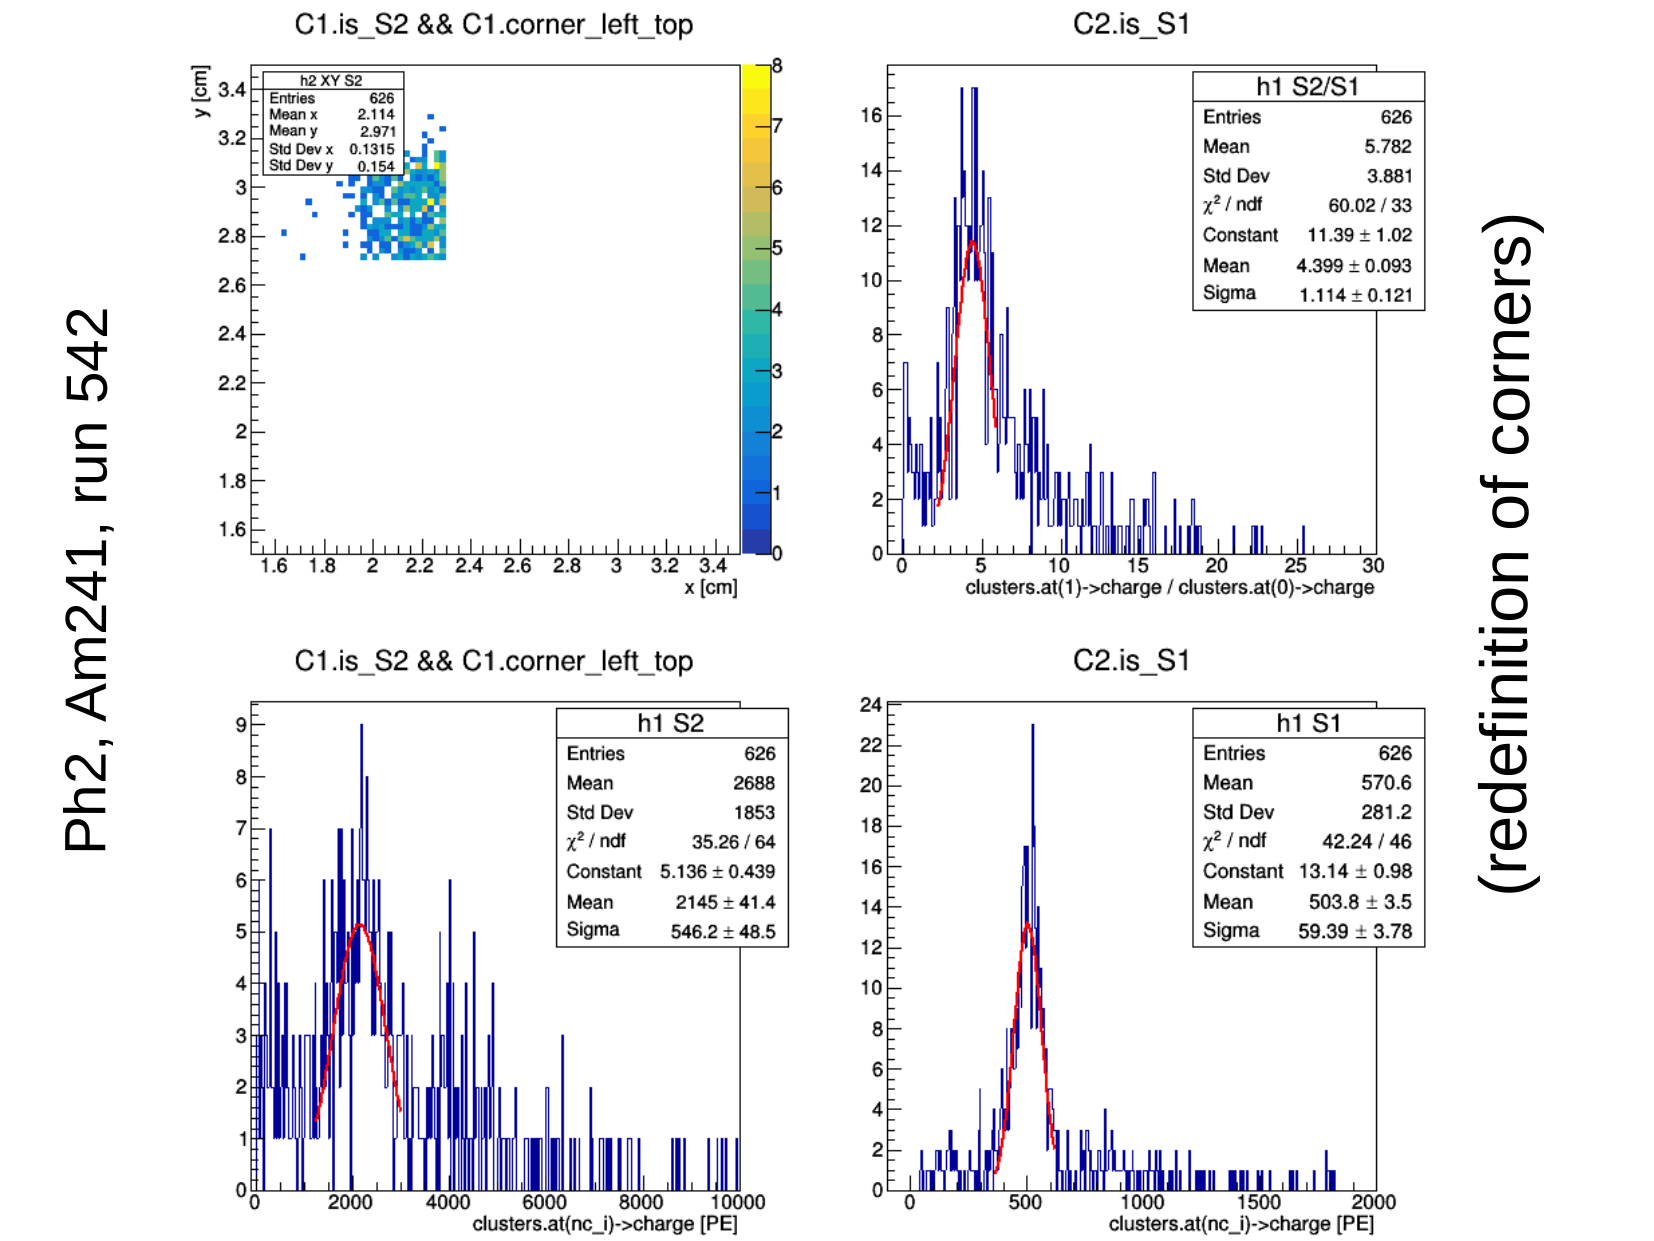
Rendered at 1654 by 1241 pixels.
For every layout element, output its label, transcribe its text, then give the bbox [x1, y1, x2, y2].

text_box Ph2, Am241, run 542 [45, 240, 182, 923]
text_box (redefinition of corners) [1457, 29, 1627, 1081]
picture [189, 3, 1431, 1241]
